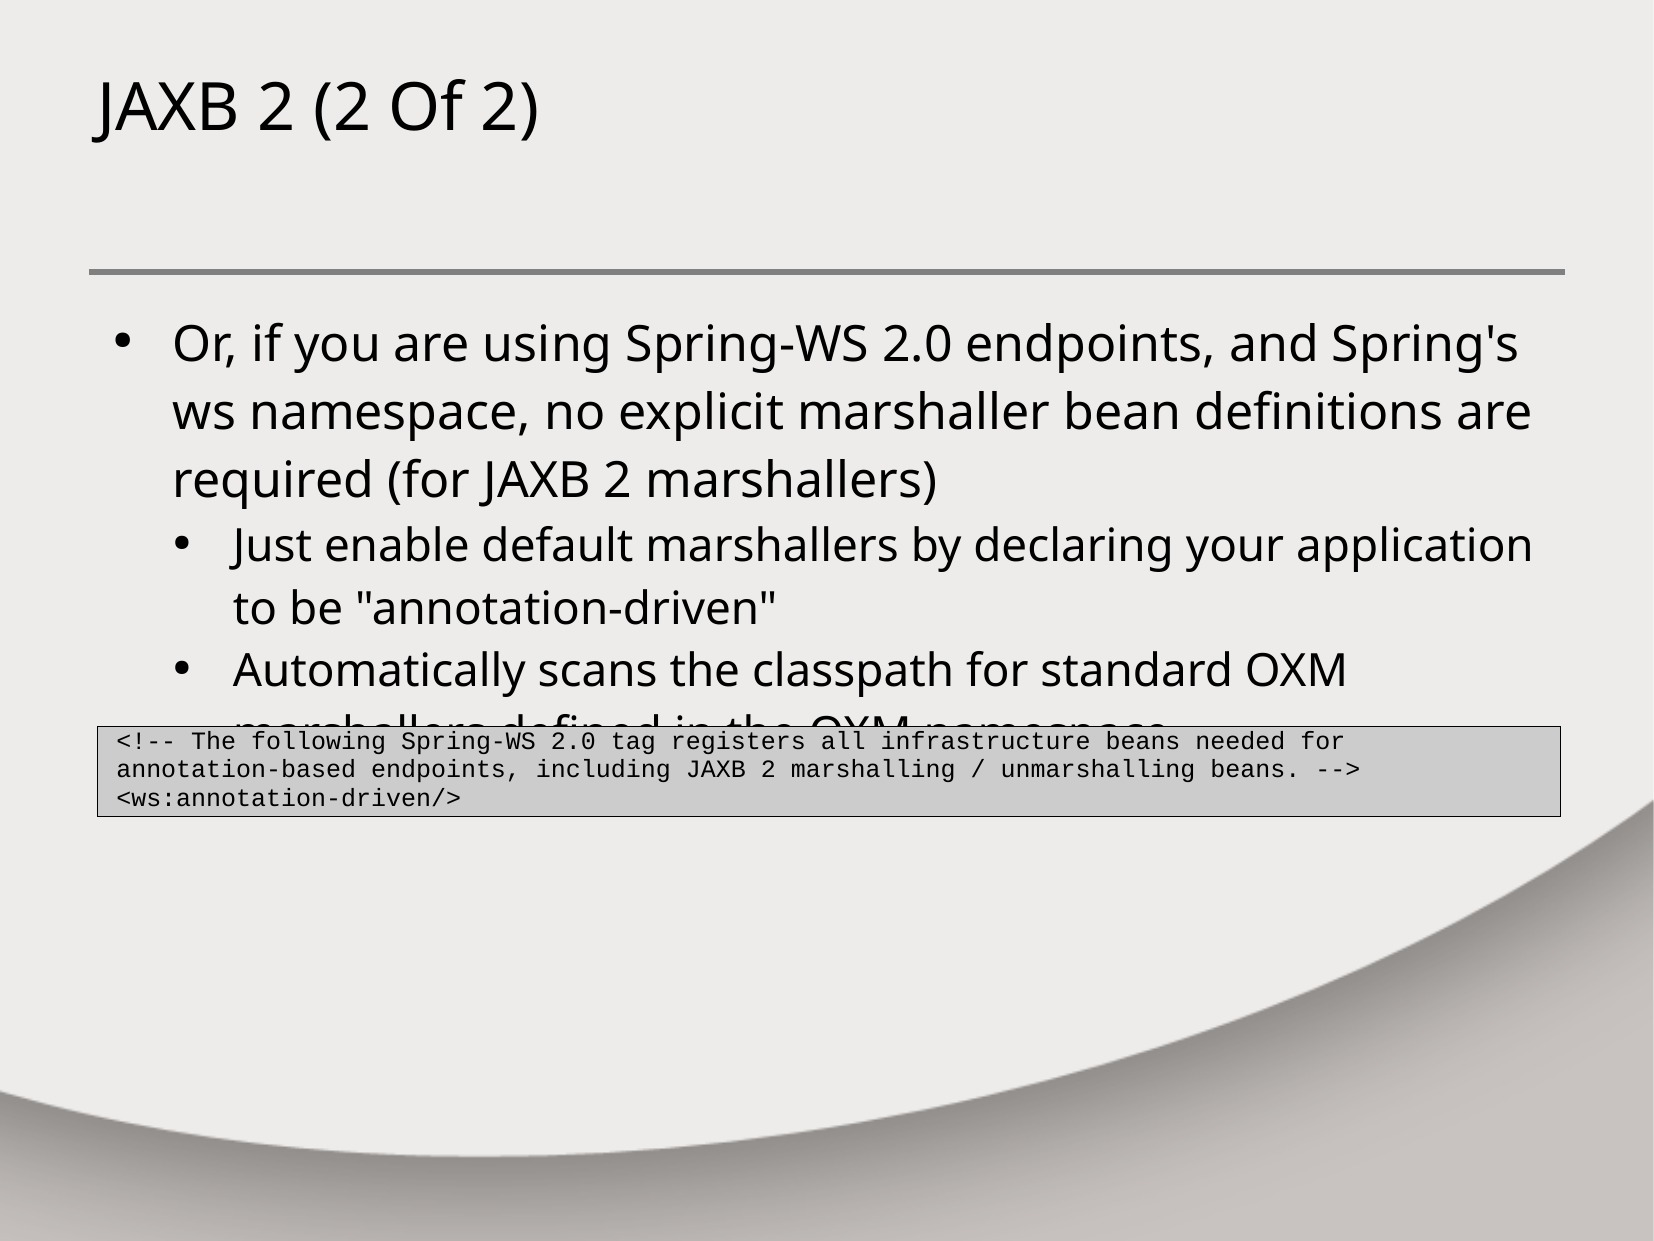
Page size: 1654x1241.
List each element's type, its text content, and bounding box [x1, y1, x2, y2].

text_box Or, if you are using Spring-WS 2.0 endpoints, and Spring's ws namespace, no explicit marshaller bean definitions are required (for JAXB 2 marshallers) Just enable default marshallers by declaring your application to be "annotation-driven" Automatically scans the classpath for standard OXM marshallers defined in the OXM namespace [98, 300, 1560, 726]
text_box <!-- The following Spring-WS 2.0 tag registers all infrastructure beans needed for annotation-based endpoints, including JAXB 2 marshalling / unmarshalling beans. --> <ws:annotation-driven/> [97, 726, 1561, 817]
text_box Or, if you are using Spring-WS 2.0 endpoints, and Spring's ws namespace, no explicit marshaller bean definitions are required (for JAXB 2 marshallers) Just enable default marshallers by declaring your application to be "annotation-driven" Automatically scans the classpath for standard OXM marshallers defined in the OXM namespace [98, 817, 1560, 1163]
picture [0, 0, 1654, 1241]
title JAXB 2 (2 Of 2) [97, 75, 1559, 226]
